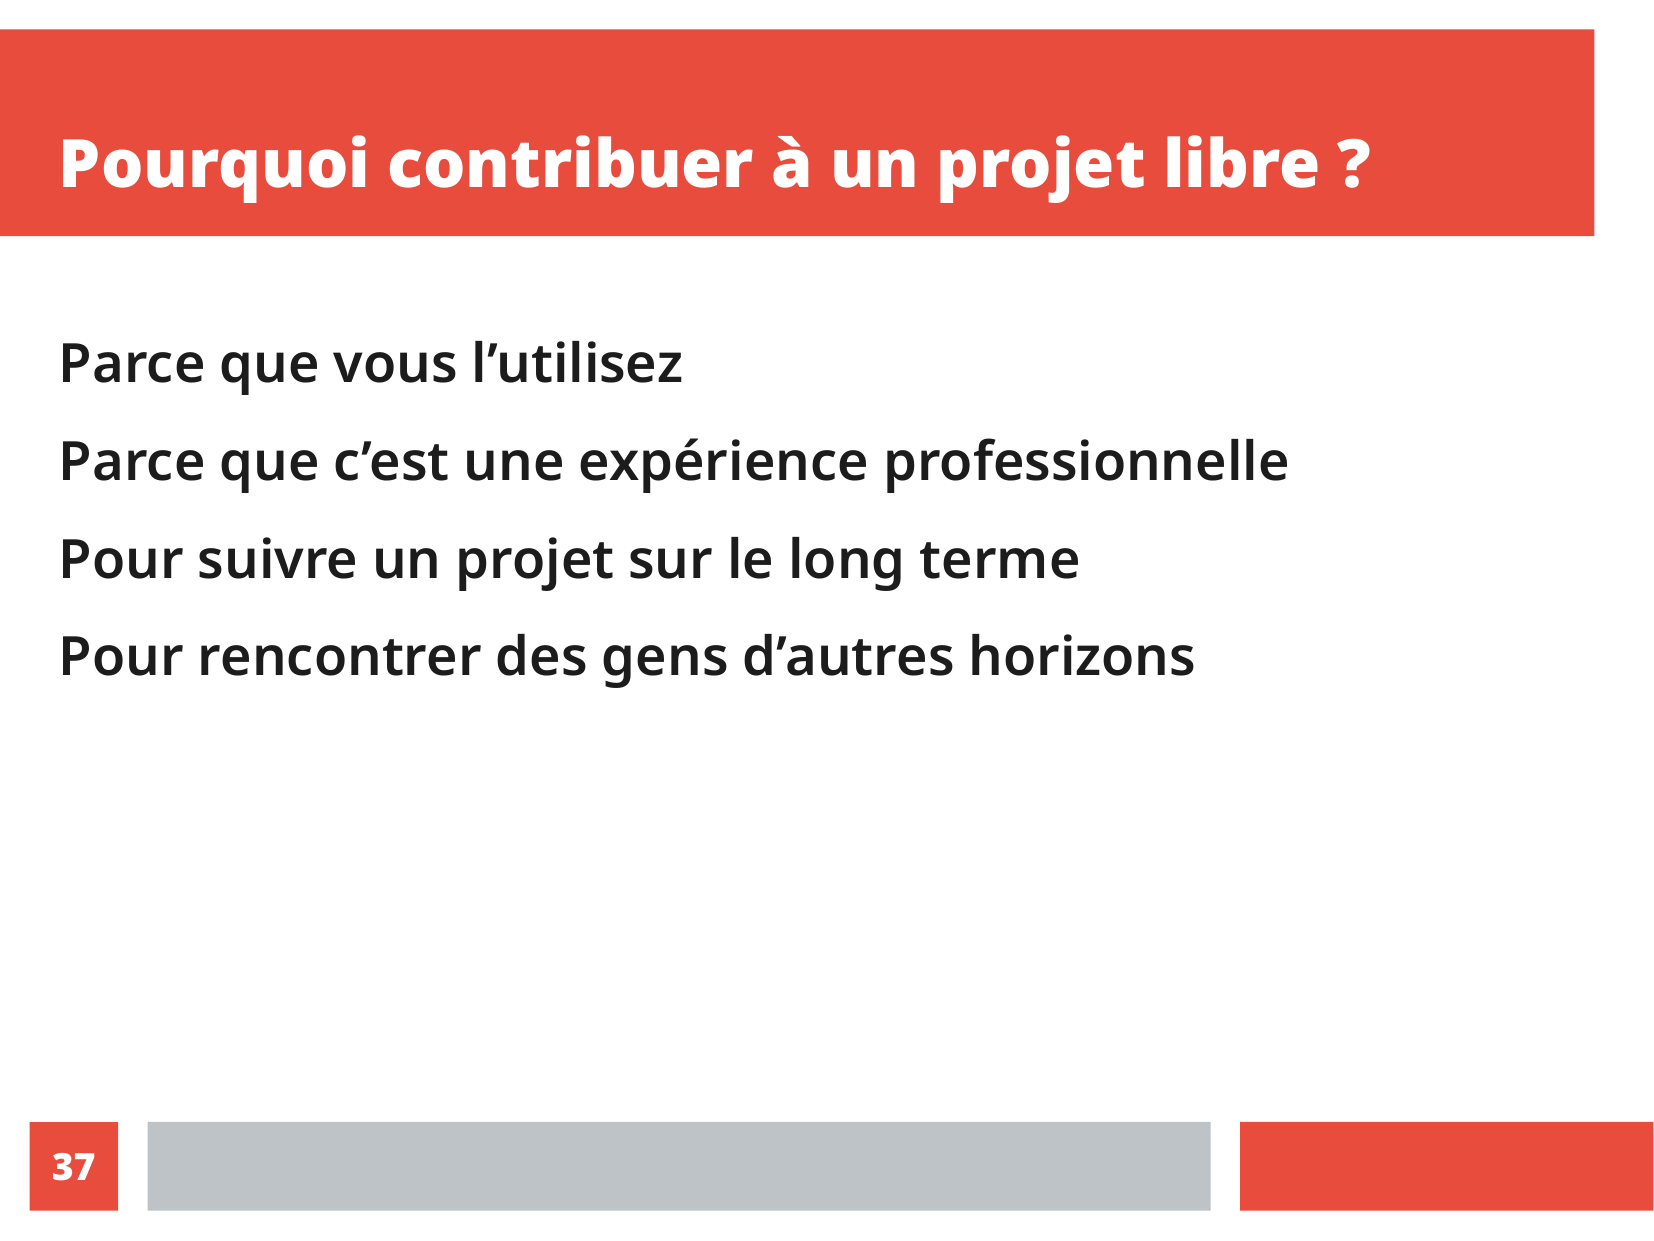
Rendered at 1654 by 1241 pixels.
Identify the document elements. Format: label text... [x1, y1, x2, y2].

list Parce que vous l’utilisez Parce que c’est une expérience professionnelle Pour suivre un projet sur le long terme Pour rencontrer des gens d’autres horizons [59, 324, 1565, 1093]
title Pourquoi contribuer à un projet libre ? [59, 59, 1595, 207]
